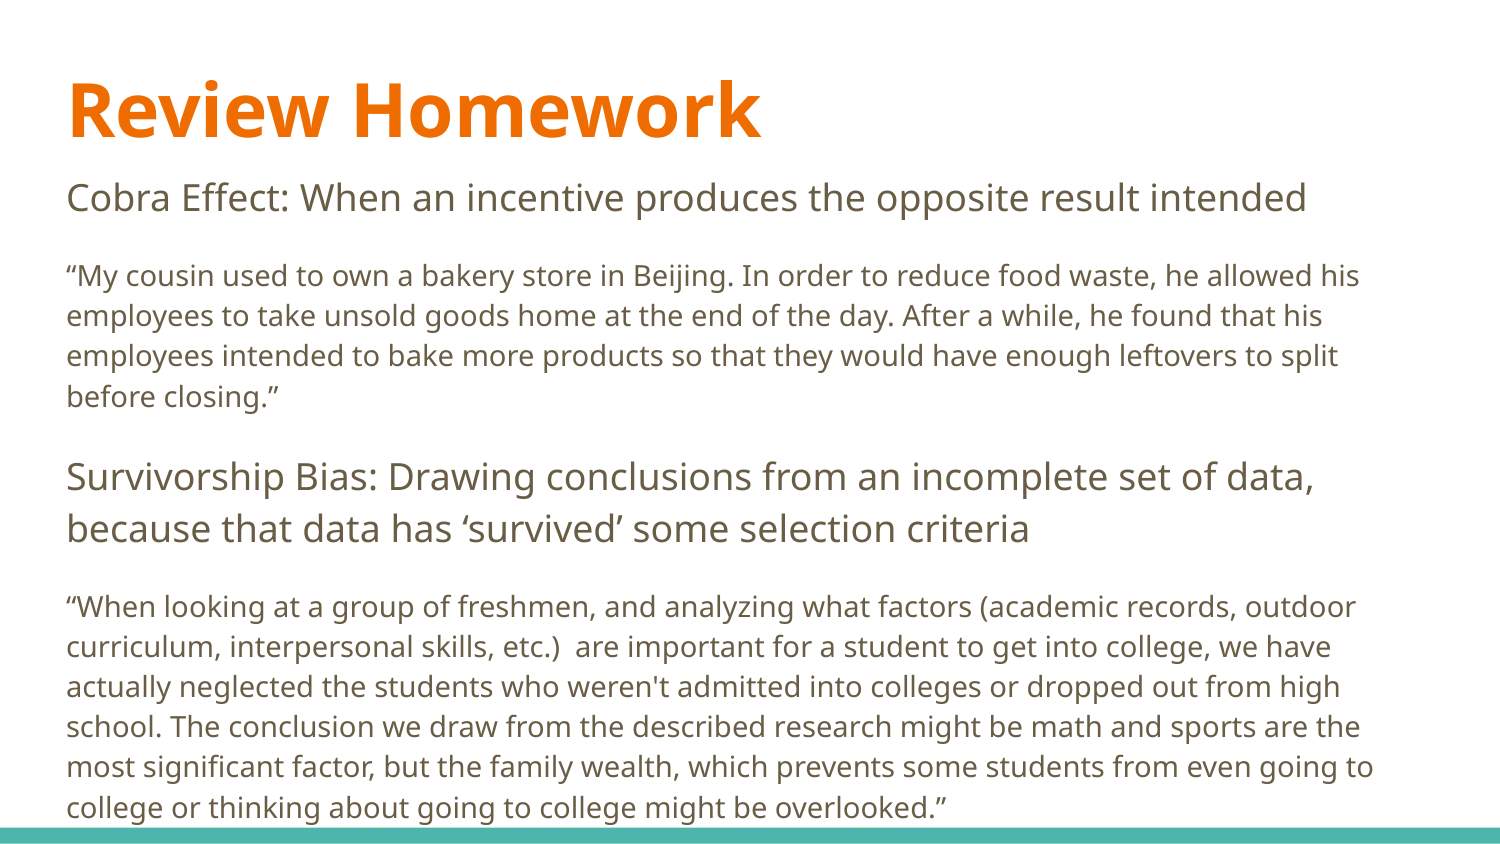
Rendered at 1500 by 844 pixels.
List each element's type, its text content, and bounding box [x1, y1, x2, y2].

list Cobra Effect: When an incentive produces the opposite result intended “My cousin used to own a bakery store in Beijing. In order to reduce food waste, he allowed his employees to take unsold goods home at the end of the day. After a while, he found that his employees intended to bake more products so that they would have enough leftovers to split before closing.” Survivorship Bias: Drawing conclusions from an incomplete set of data, because that data has ‘survived’ some selection criteria “When looking at a group of freshmen, and analyzing what factors (academic records, outdoor curriculum, interpersonal skills, etc.) are important for a student to get into college, we have actually neglected the students who weren't admitted into colleges or dropped out from high school. The conclusion we draw from the described research might be math and sports are the most significant factor, but the family wealth, which prevents some students from even going to college or thinking about going to college might be overlooked.” [51, 152, 1449, 844]
title Review Homework [51, 48, 1449, 152]
